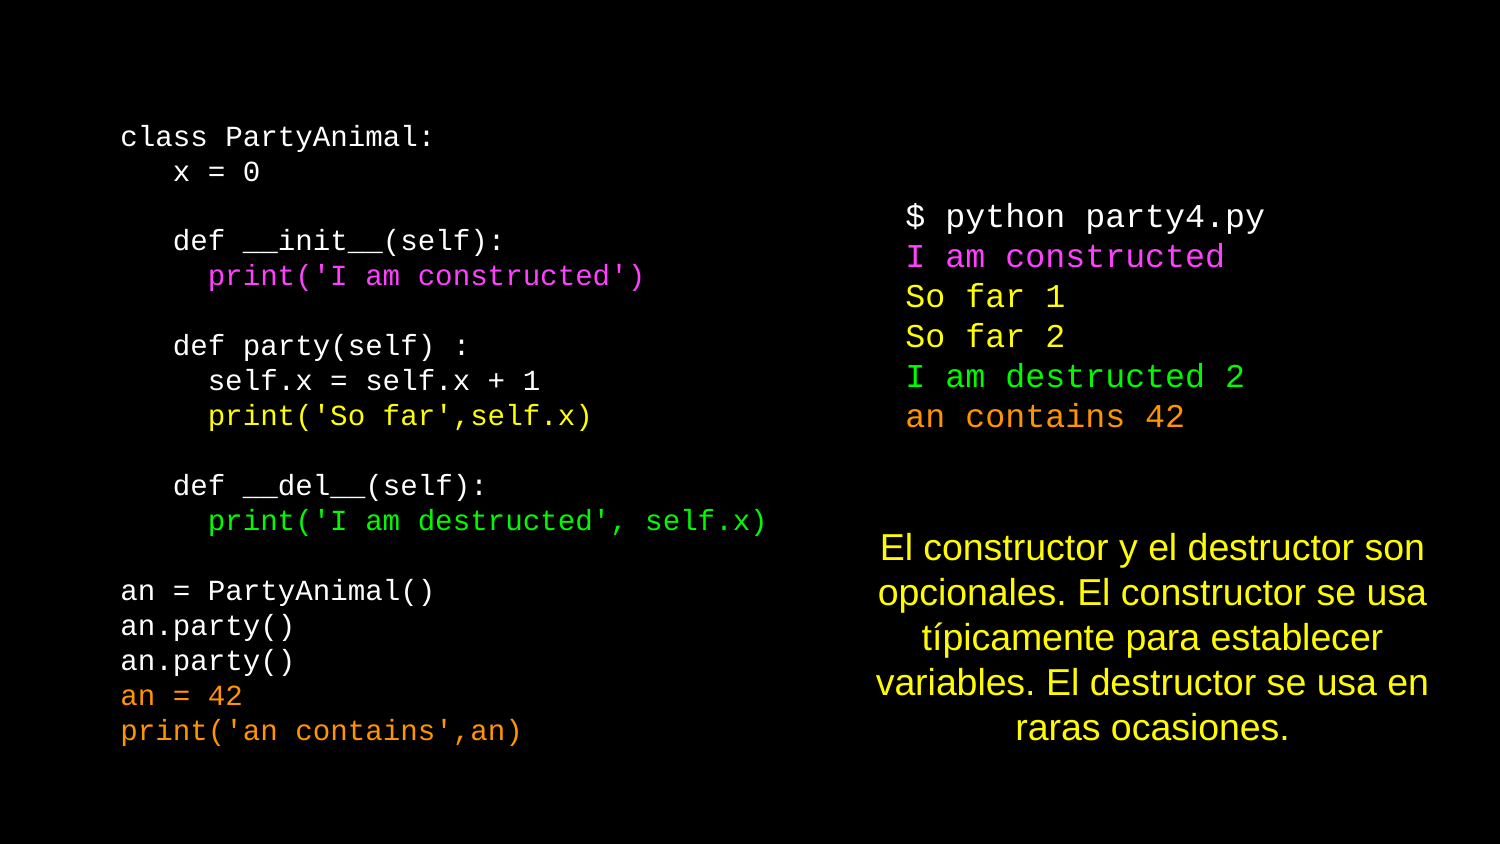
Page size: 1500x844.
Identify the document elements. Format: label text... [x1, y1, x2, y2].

text_box $ python party4.py I am constructed So far 1 So far 2 I am destructed 2 an contains 42 [901, 130, 1319, 498]
text_box class PartyAnimal: x = 0 def __init__(self): print('I am constructed') def party(self) : self.x = self.x + 1 print('So far',self.x) def __del__(self): print('I am destructed', self.x) an = PartyAnimal() an.party() an.party() an = 42 print('an contains',an) [116, 74, 785, 789]
text_box El constructor y el destructor son opcionales. El constructor se usa típicamente para establecer variables. El destructor se usa en raras ocasiones. [858, 519, 1447, 752]
